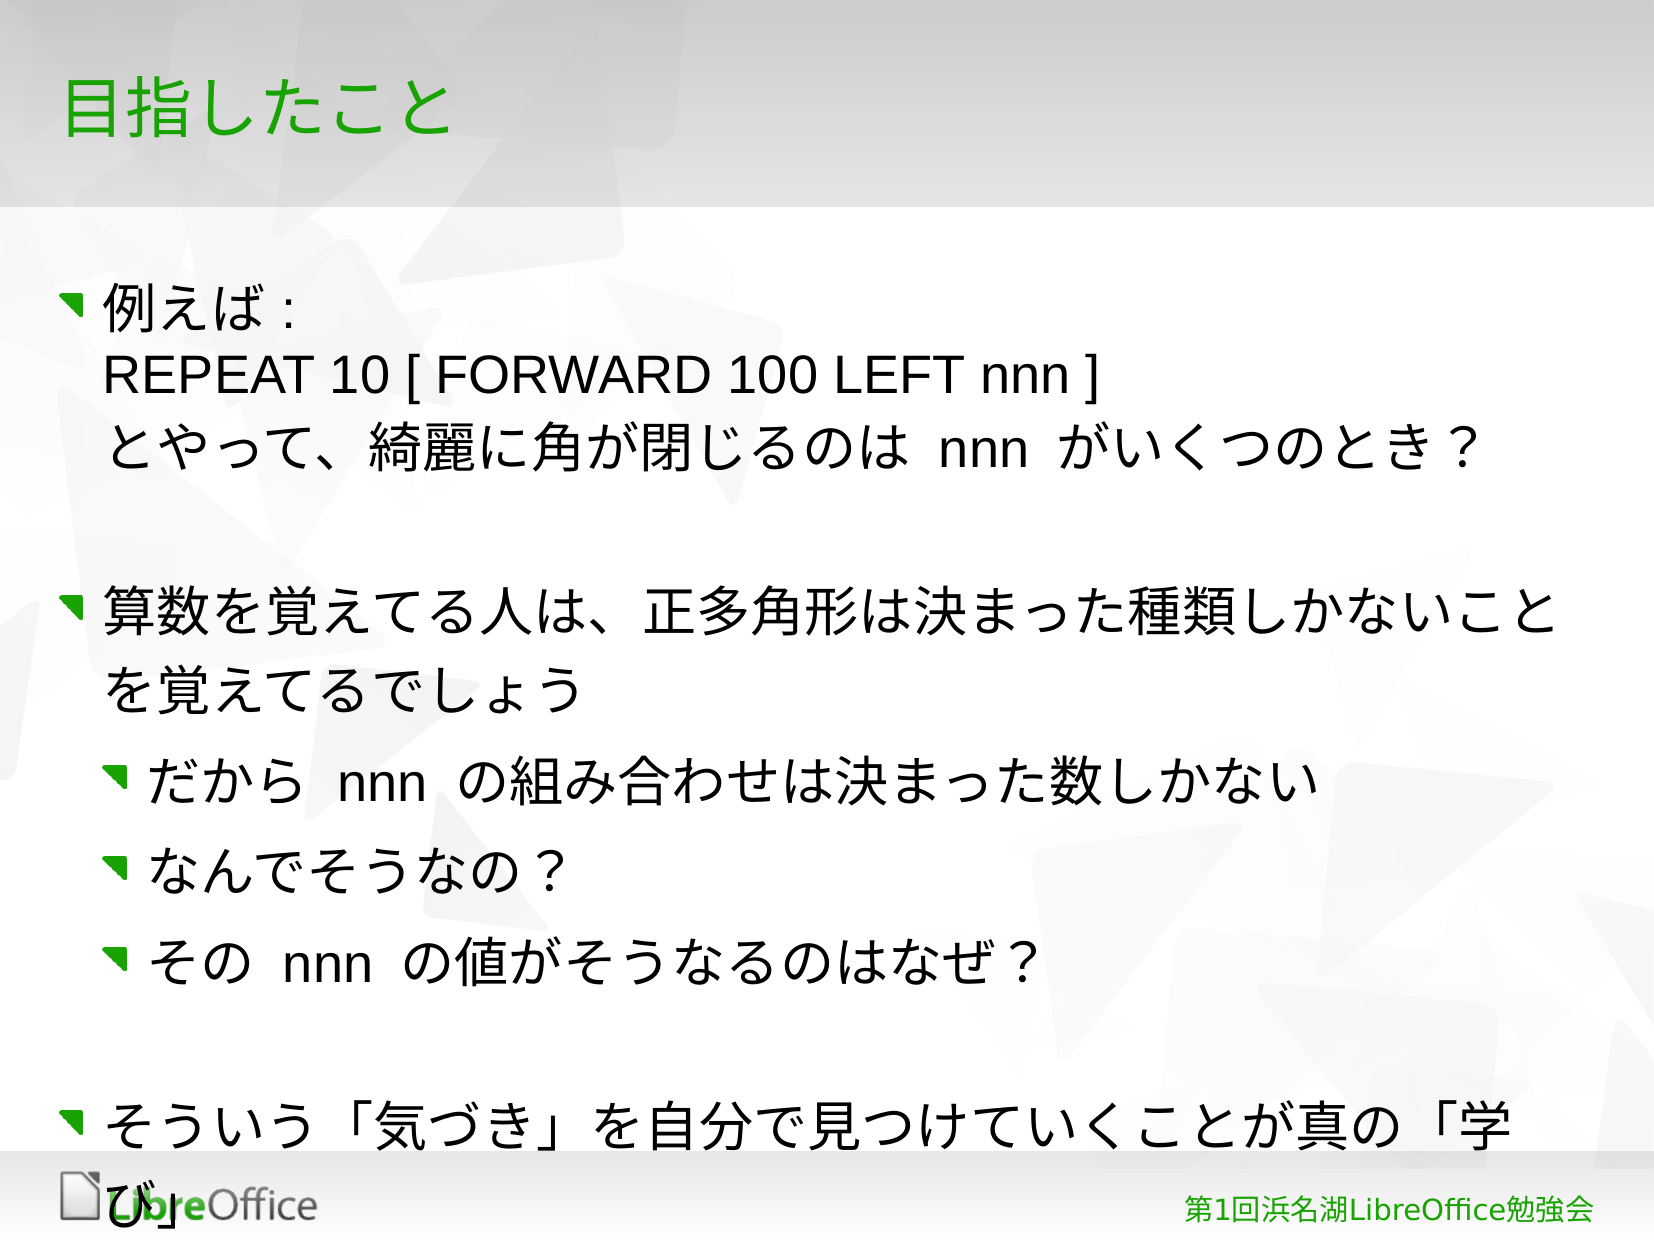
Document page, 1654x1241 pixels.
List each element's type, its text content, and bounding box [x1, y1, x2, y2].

title 目指したこと [59, 29, 1595, 178]
picture [41, 1152, 337, 1240]
picture [0, 0, 783, 931]
picture [915, 548, 1654, 1169]
list 例えば: REPEAT 10 [ FORWARD 100 LEFT nnn ] とやって、綺麗に角が閉じるのは nnn がいくつのとき？ 算数を覚えてる人は、正多角形は決まった種類しかないことを覚えてるでしょう だから nnn の組み合わせは決まった数しかない なんでそうなの？ その nnn の値がそうなるのはなぜ？ そういう「気づき」を自分で見つけていくことが真の「学び」 気づきにはフィードバック重要 だからタートルグラフィックス [59, 265, 1595, 1151]
